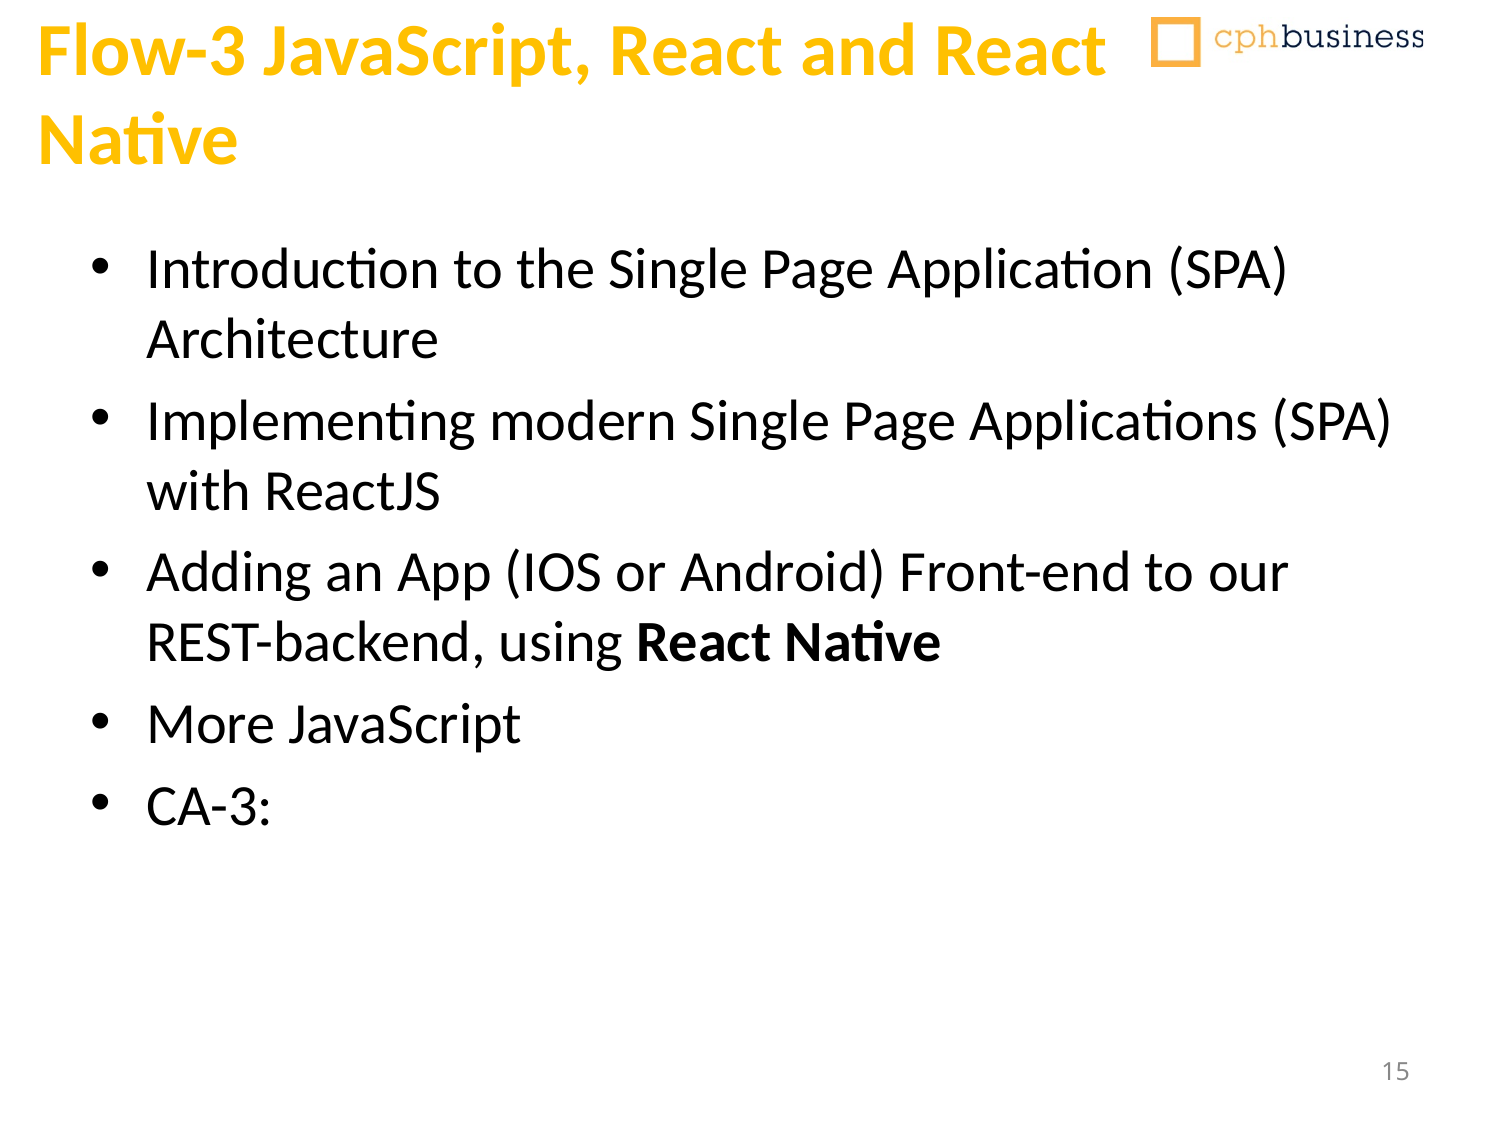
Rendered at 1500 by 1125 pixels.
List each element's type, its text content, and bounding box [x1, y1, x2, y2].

picture [1151, 17, 1424, 67]
title Flow-3 JavaScript, React and React Native [22, 30, 1223, 149]
list Introduction to the Single Page Application (SPA) Architecture Implementing modern Single Page Applications (SPA) with ReactJS Adding an App (IOS or Android) Front-end to our REST-backend, using React Native More JavaScript CA-3: [75, 222, 1425, 1005]
slide_number <number> [1074, 1042, 1425, 1103]
